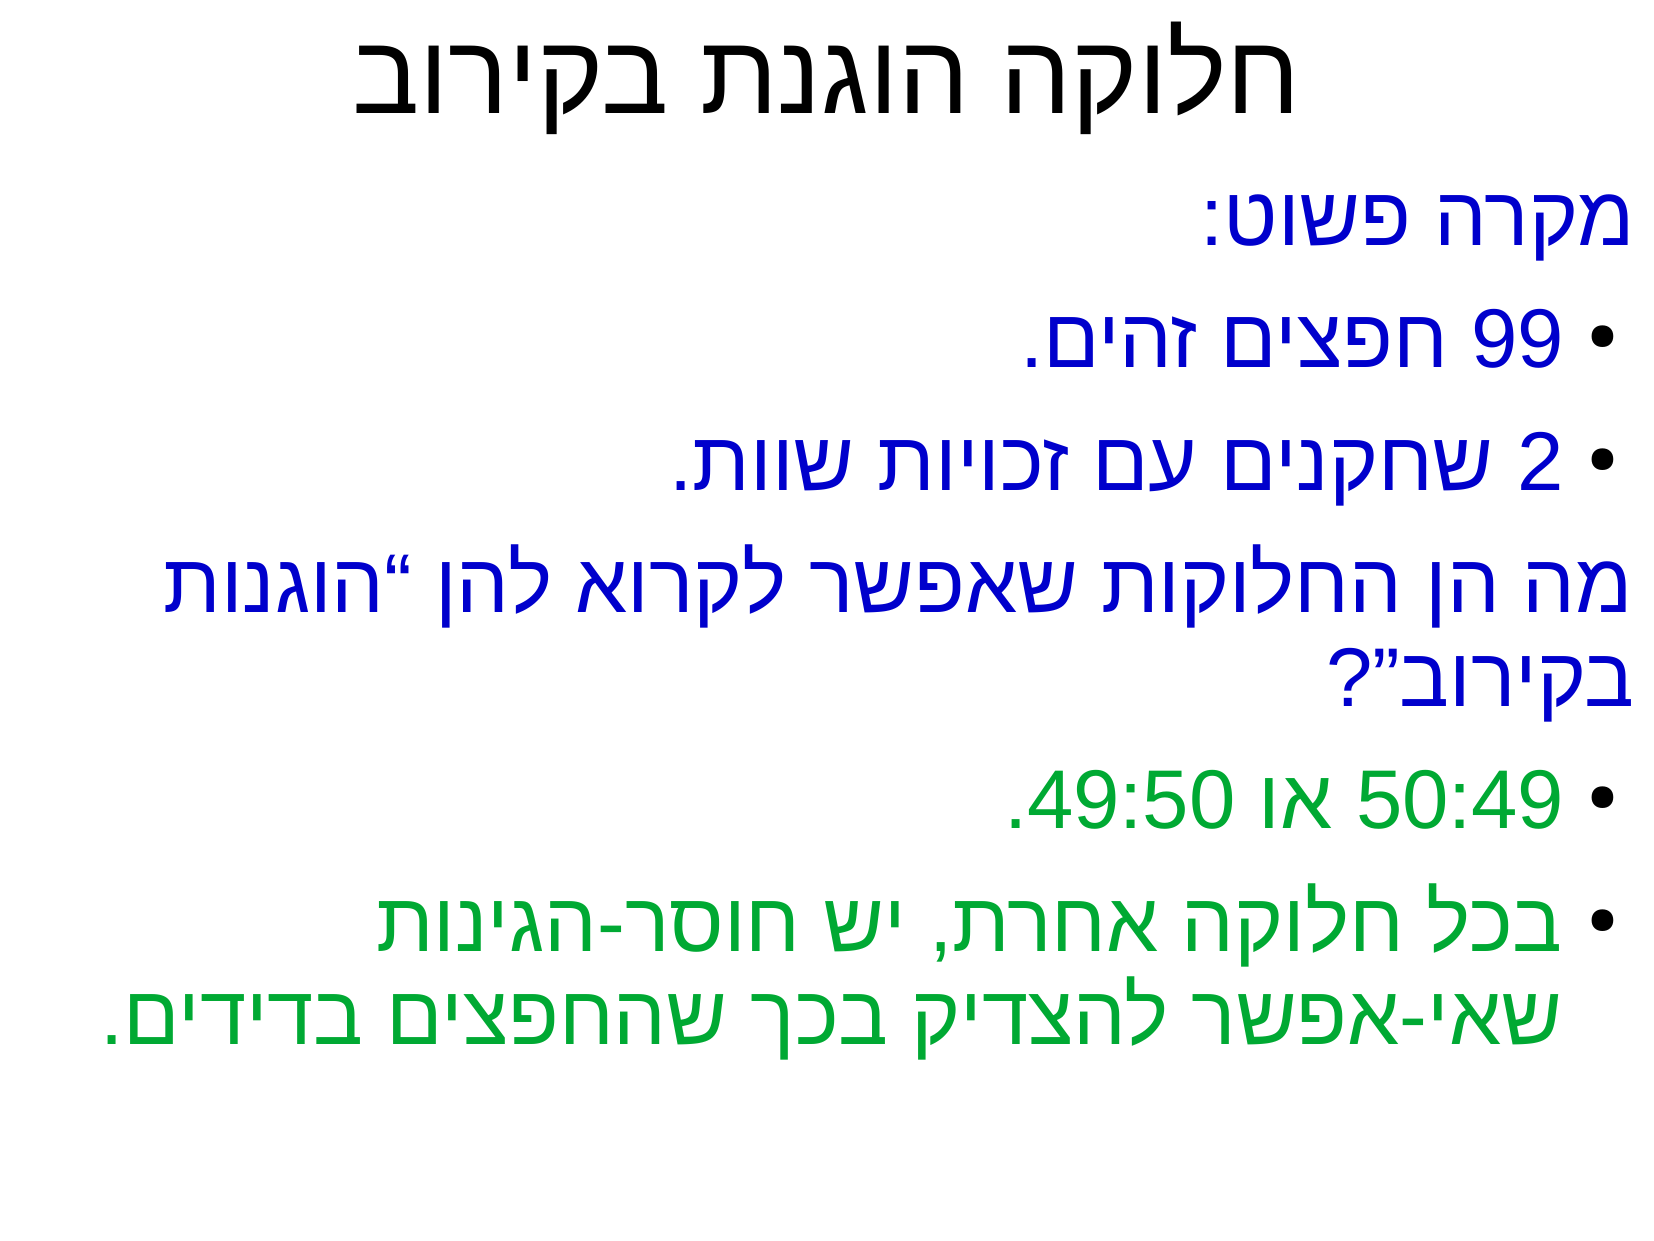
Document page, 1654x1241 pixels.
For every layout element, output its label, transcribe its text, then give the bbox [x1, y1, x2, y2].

list מקרה פשוט: 99 חפצים זהים. 2 שחקנים עם זכויות שוות. מה הן החלוקות שאפשר לקרוא להן “הוגנות בקירוב”? 50:49 או 49:50. בכל חלוקה אחרת, יש חוסר-הגינות שאי-אפשר להצדיק בכך שהחפצים בדידים. [0, 170, 1636, 1186]
title חלוקה הוגנת בקירוב [0, 0, 1654, 151]
